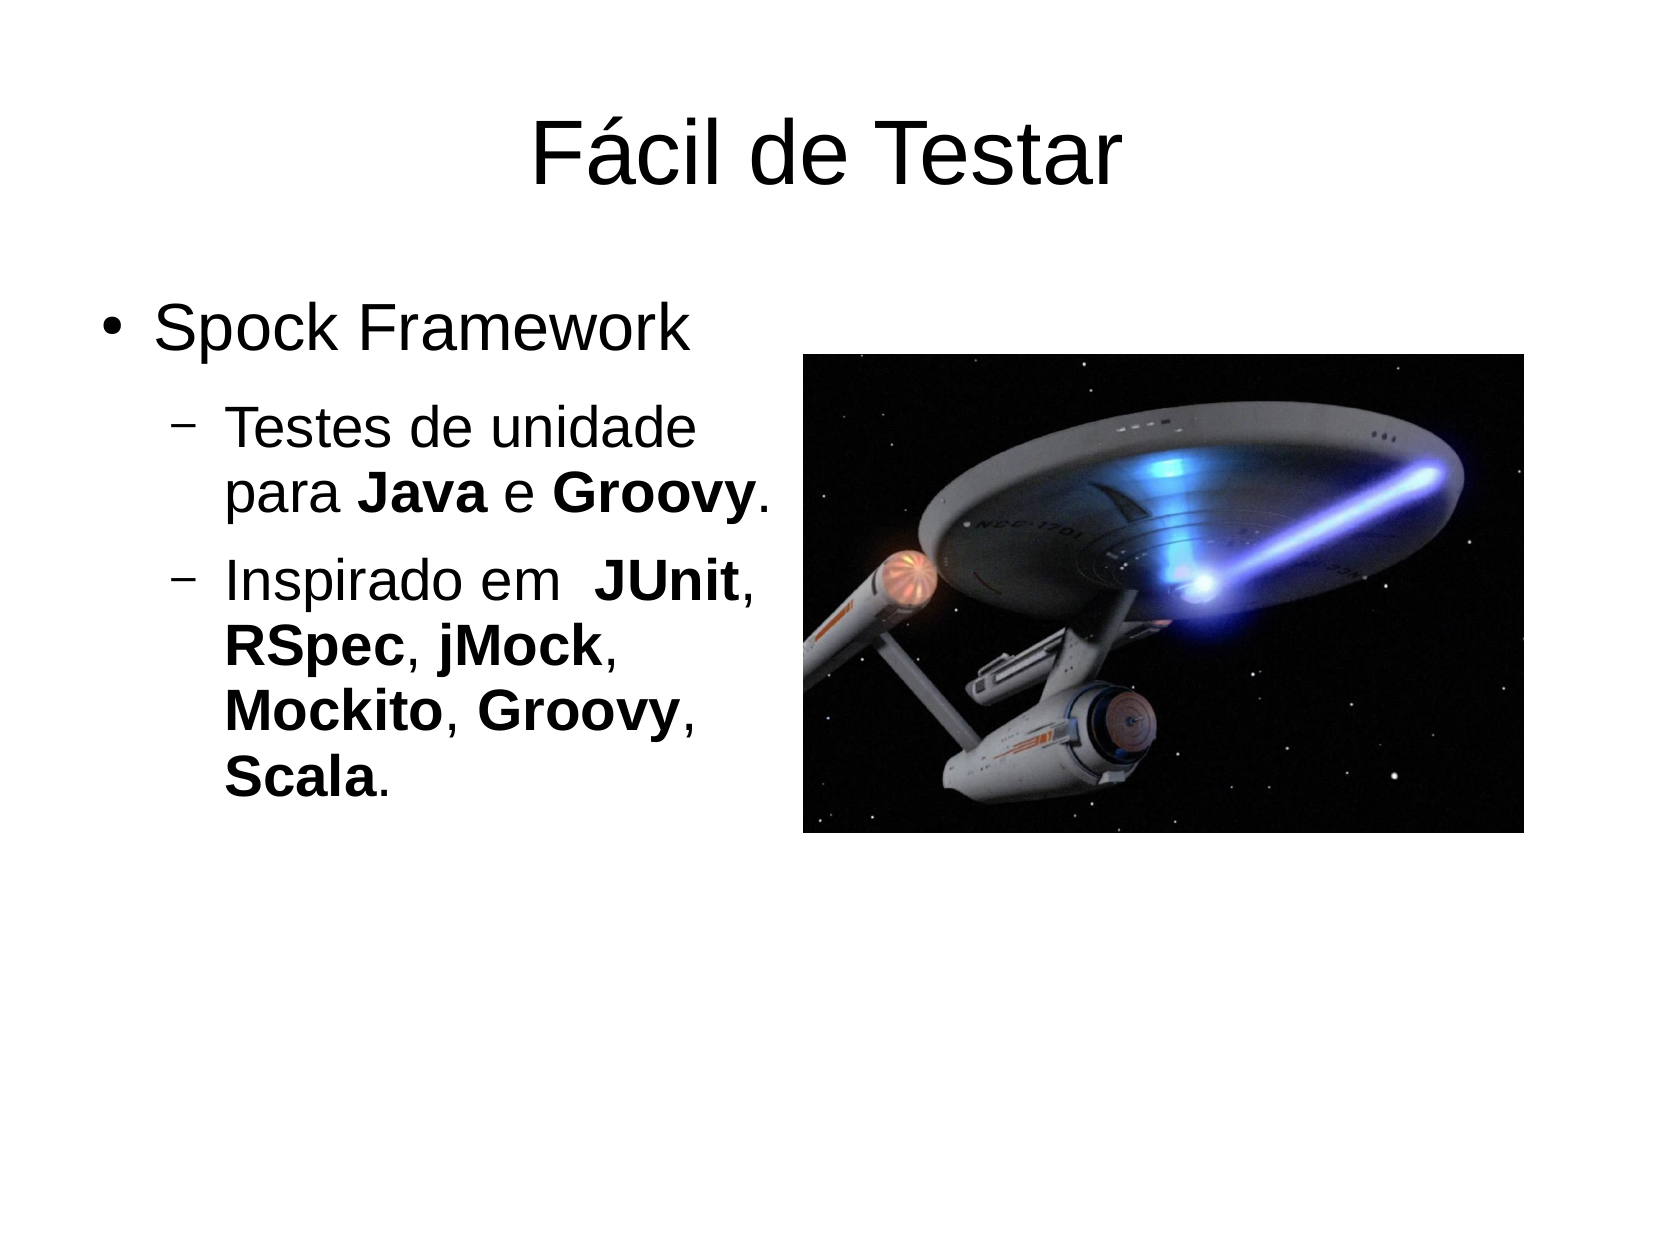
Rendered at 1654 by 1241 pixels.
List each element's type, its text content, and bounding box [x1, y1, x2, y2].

picture [803, 354, 1524, 833]
list Spock Framework Testes de unidade para Java e Groovy. Inspirado em JUnit, RSpec, jMock, Mockito, Groovy, Scala. [82, 290, 792, 1010]
title Fácil de Testar [82, 49, 1571, 257]
